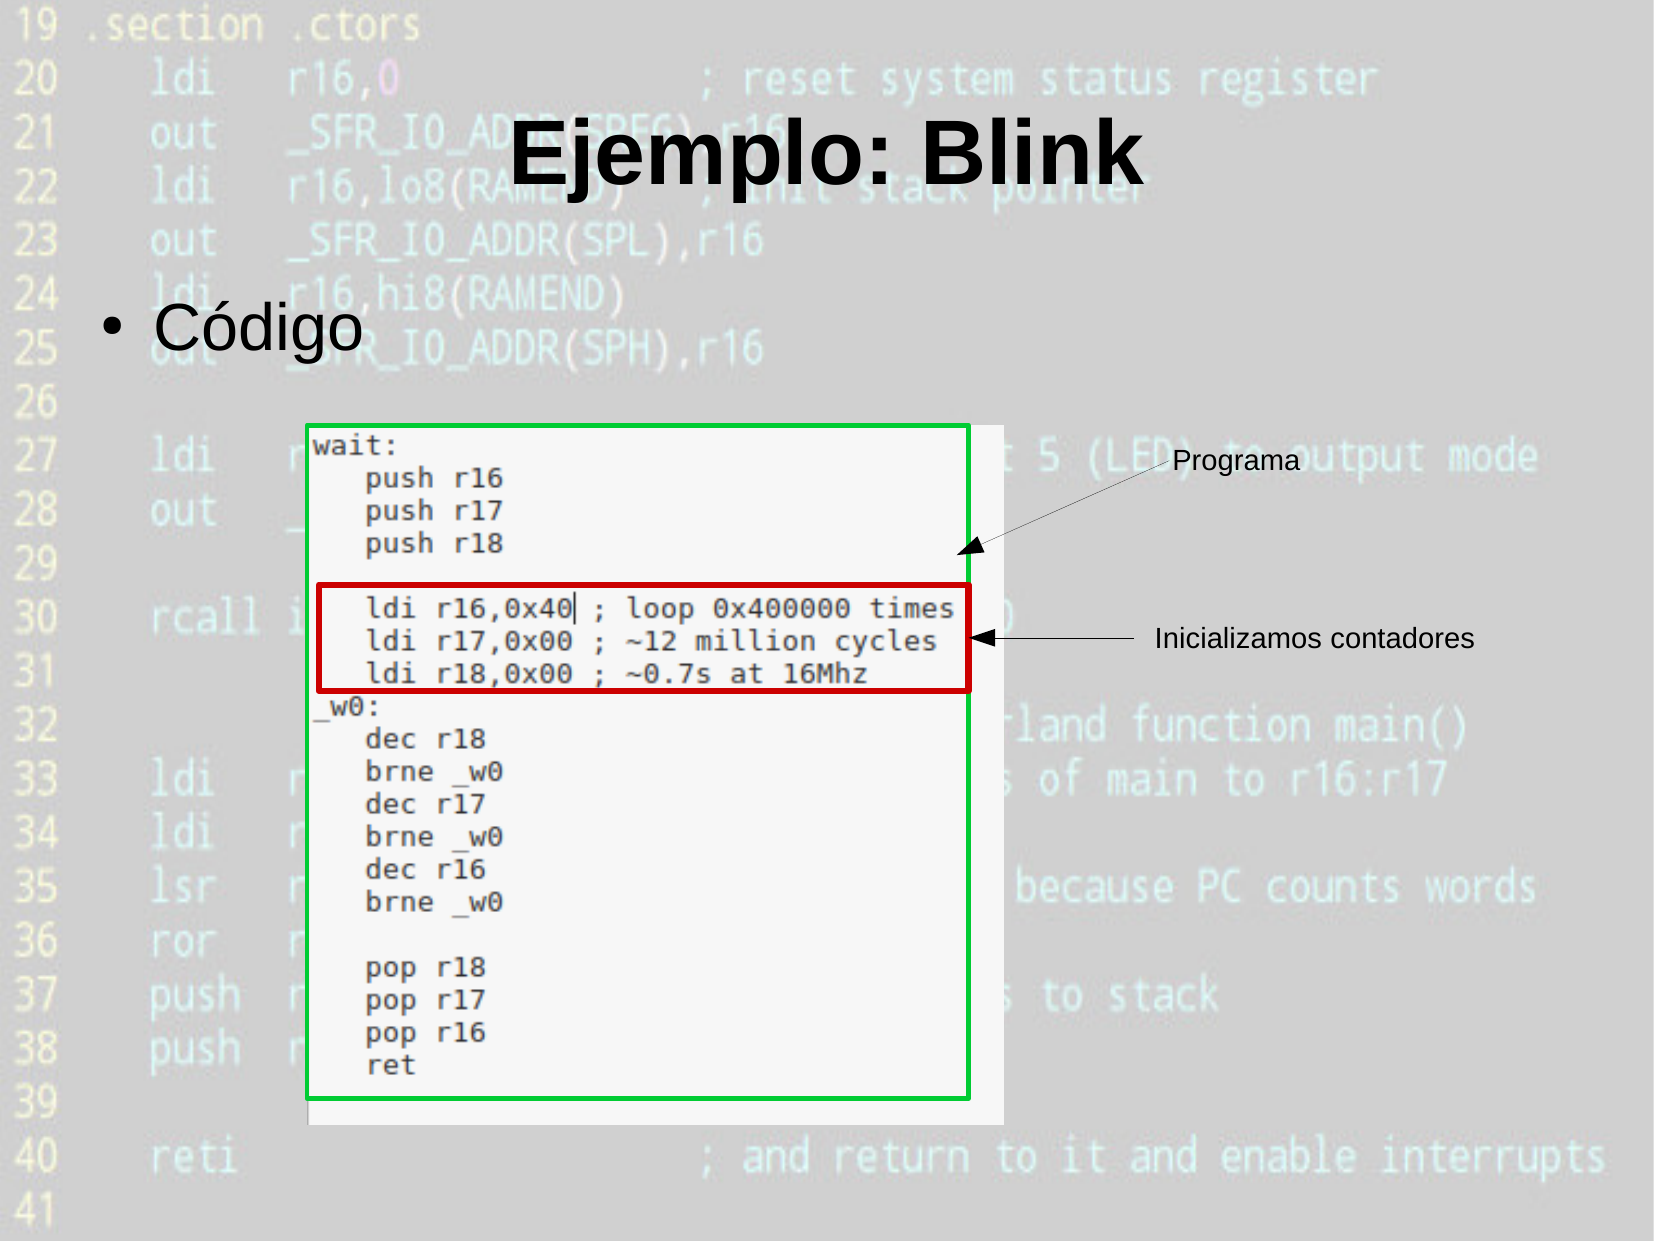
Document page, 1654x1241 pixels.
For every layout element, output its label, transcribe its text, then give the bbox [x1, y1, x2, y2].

picture [0, 0, 1654, 1241]
text_box Inicializamos contadores [1139, 614, 1625, 662]
text_box Programa [1157, 437, 1330, 485]
title Ejemplo: Blink [82, 49, 1571, 257]
list Código [82, 290, 1571, 1010]
